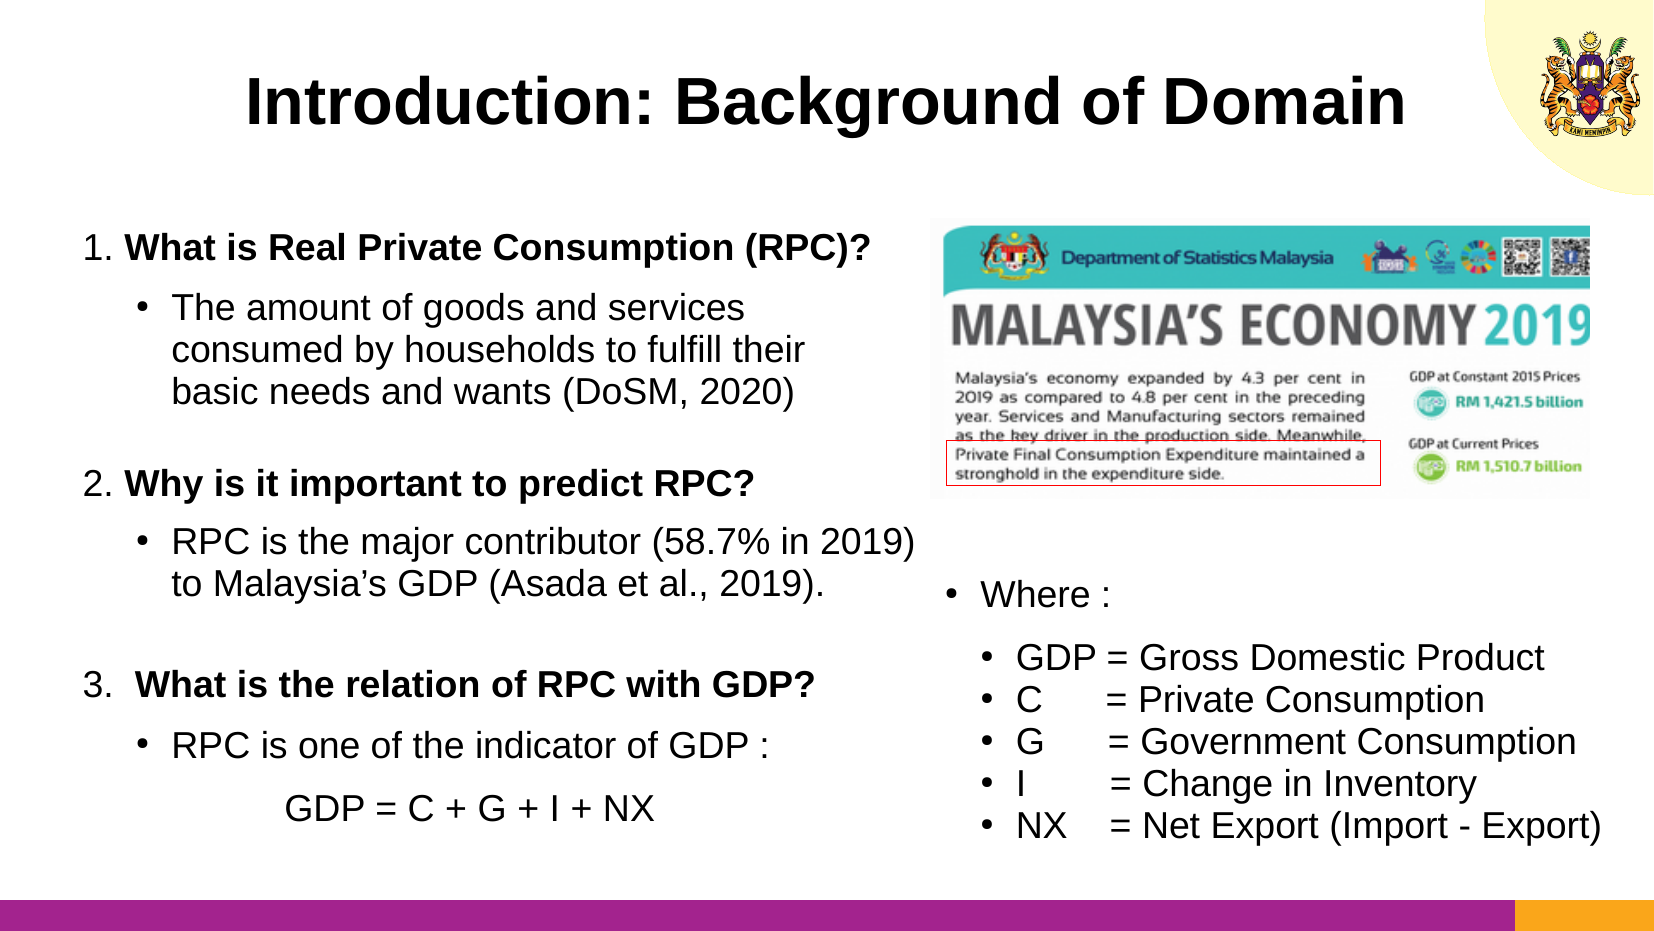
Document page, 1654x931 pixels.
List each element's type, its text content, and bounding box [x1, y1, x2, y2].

subtitle 1. What is Real Private Consumption (RPC)? [82, 180, 901, 316]
text_box Where : GDP = Gross Domestic Product C = Private Consumption G = Government Consumption I = Change in Inventory NX = Net Export (Import - Export) [944, 558, 1614, 862]
picture [1540, 30, 1642, 137]
text_box Introduction: Background of Domain [82, 37, 1557, 166]
text_box [0, 900, 1654, 931]
text_box The amount of goods and services consumed by households to fulfill their basic needs and wants (DoSM, 2020) [135, 282, 894, 418]
text_box 2. Why is it important to predict RPC? [82, 416, 871, 552]
text_box 3. What is the relation of RPC with GDP? [82, 617, 944, 753]
text_box [1484, 0, 1654, 196]
text_box RPC is the major contributor (58.7% in 2019) to Malaysia’s GDP (Asada et al., 2019). [135, 494, 946, 617]
text_box RPC is one of the indicator of GDP : GDP = C + G + I + NX [135, 671, 826, 882]
picture [930, 218, 1591, 499]
